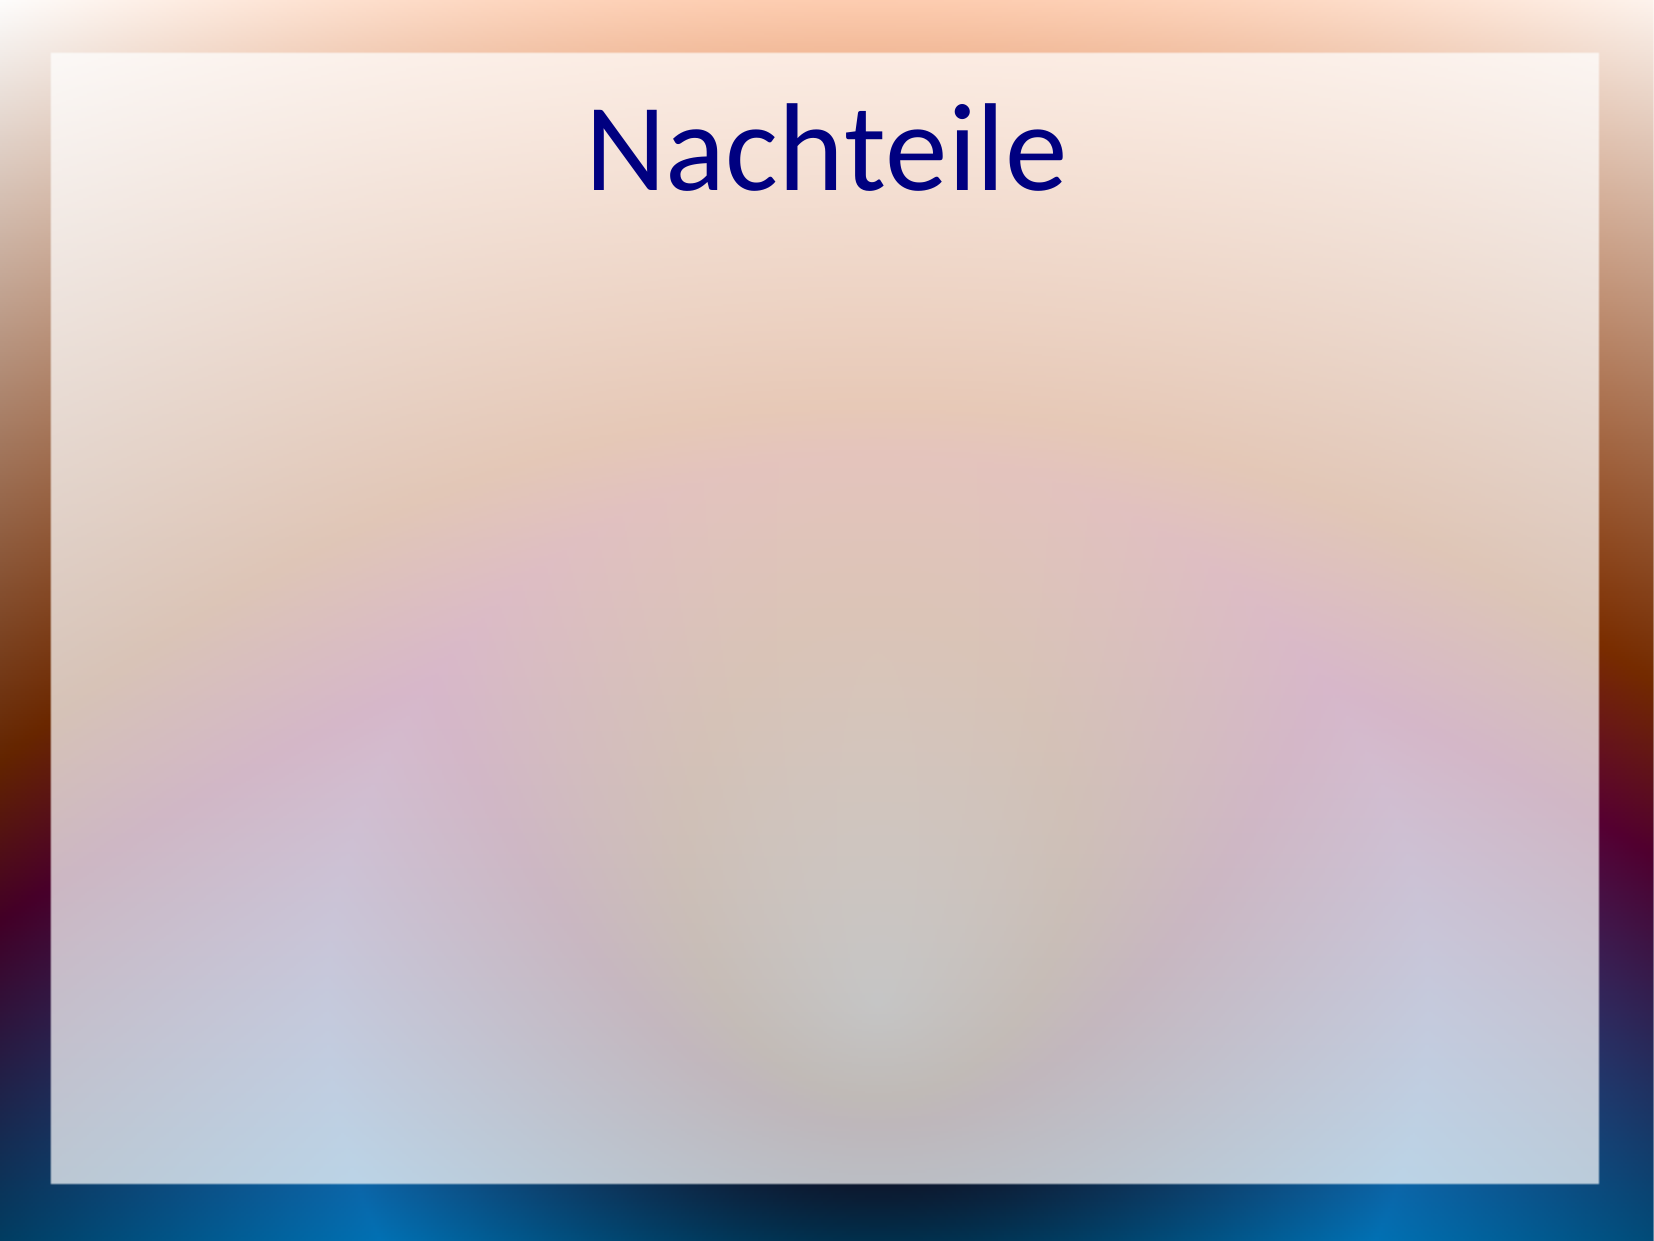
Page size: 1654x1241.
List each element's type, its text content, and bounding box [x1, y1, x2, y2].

title Nachteile [82, 55, 1571, 263]
picture [0, 0, 1654, 1241]
